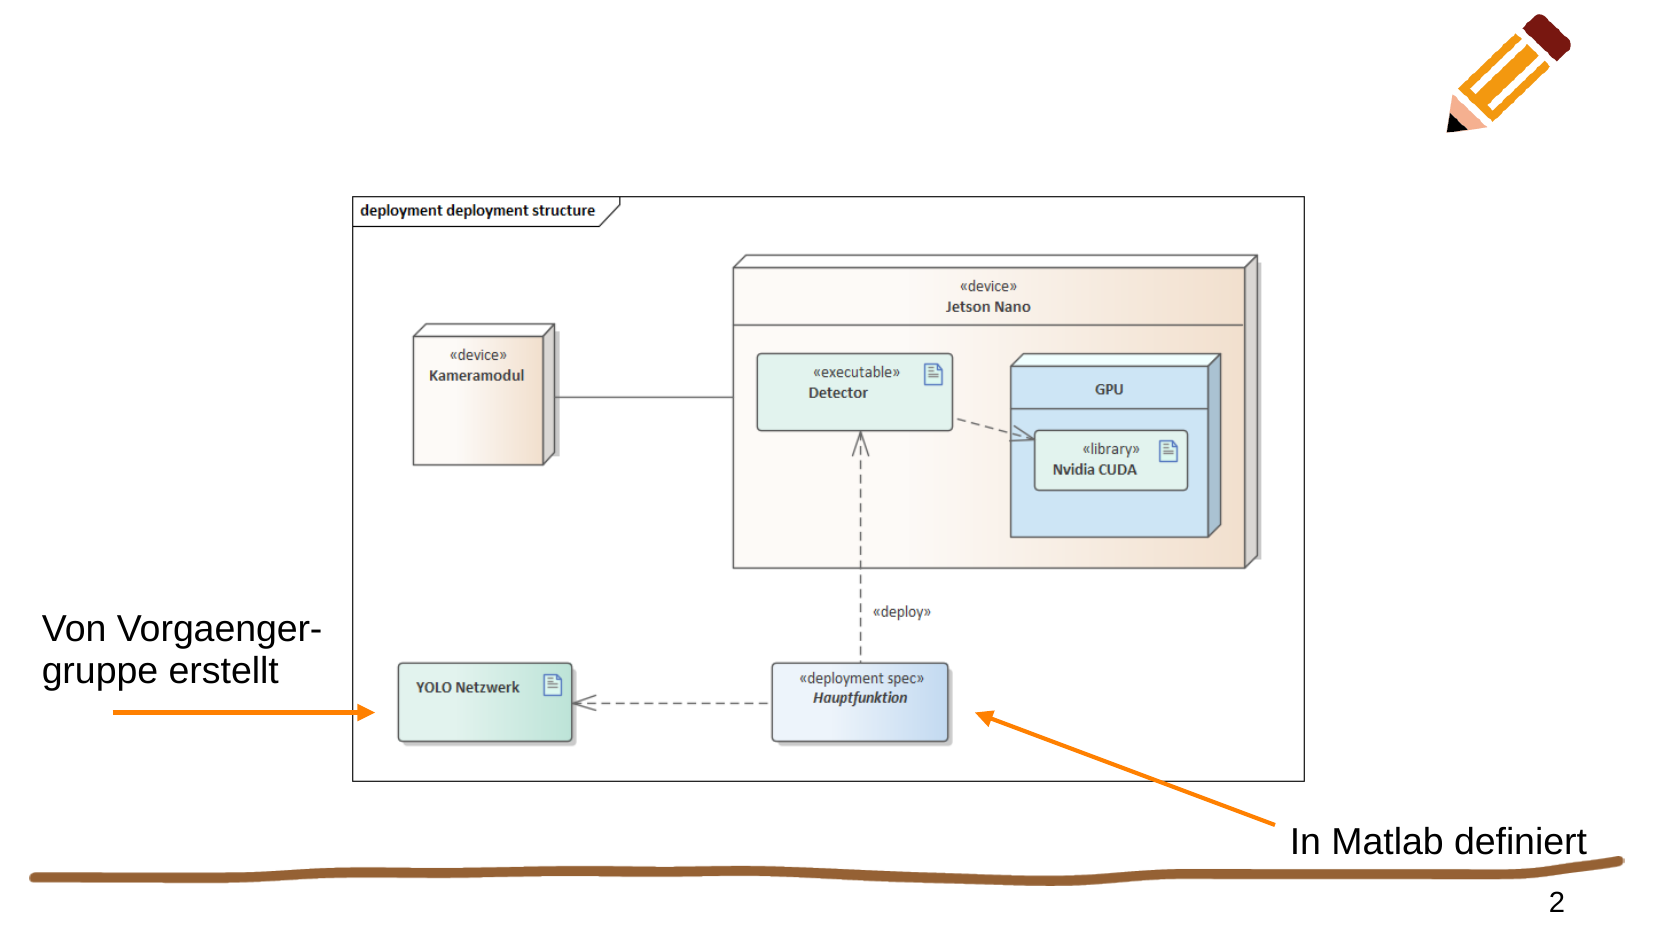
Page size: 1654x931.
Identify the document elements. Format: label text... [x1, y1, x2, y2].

text_box Von Vorgaenger- gruppe erstellt [27, 600, 338, 699]
text_box In Matlab definiert [1275, 813, 1603, 870]
picture [29, 856, 1625, 886]
picture [1446, 14, 1571, 133]
picture [343, 187, 1313, 790]
